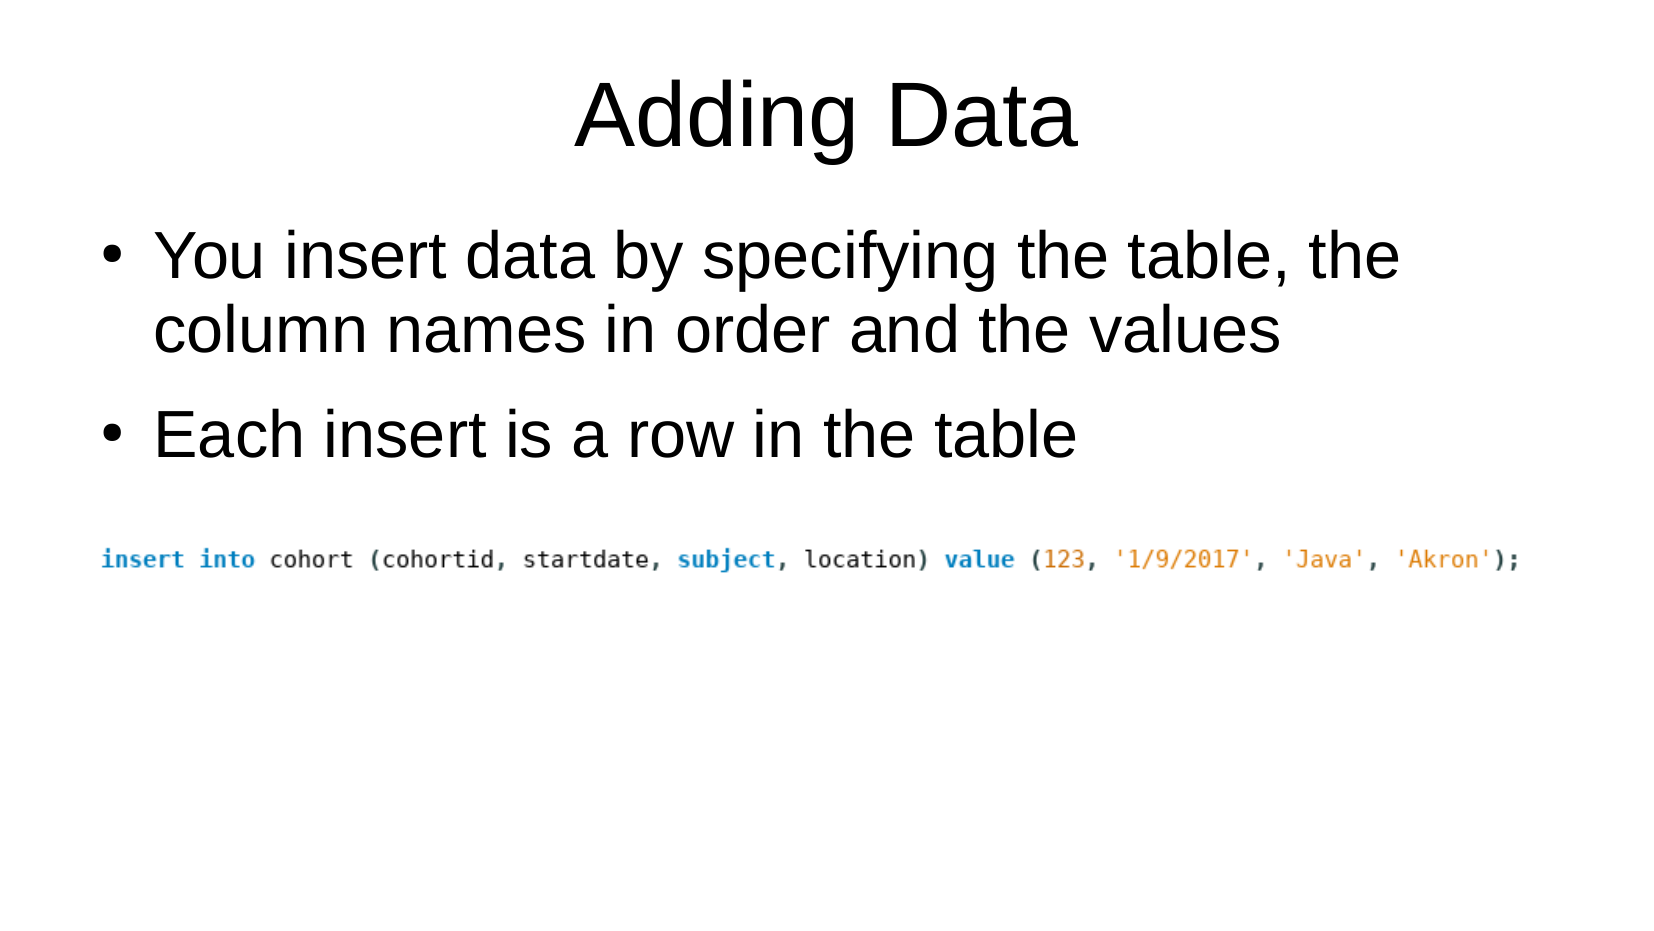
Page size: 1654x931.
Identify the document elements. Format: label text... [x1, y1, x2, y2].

picture [93, 529, 1526, 579]
title Adding Data [82, 37, 1571, 193]
list You insert data by specifying the table, the column names in order and the values Each insert is a row in the table [82, 217, 1571, 758]
